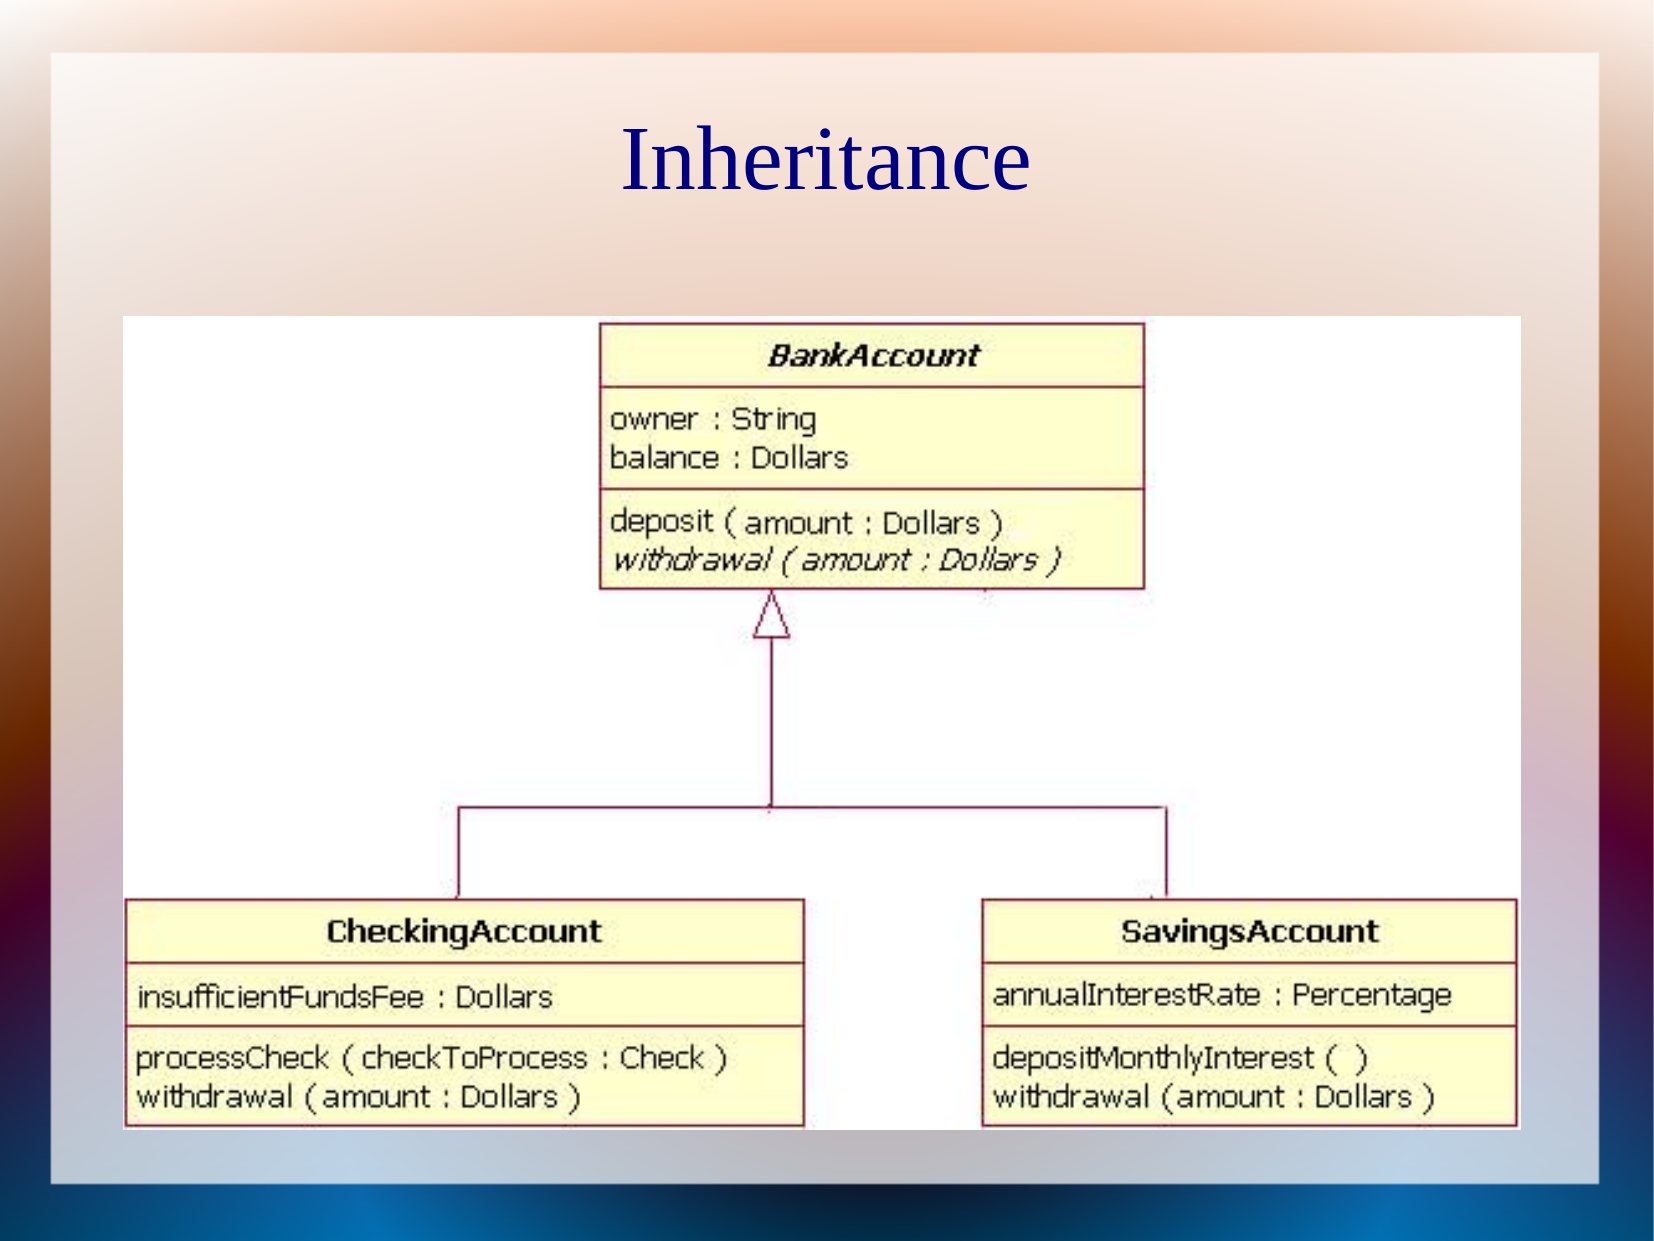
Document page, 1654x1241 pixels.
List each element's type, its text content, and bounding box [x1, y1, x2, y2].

title Inheritance [82, 55, 1571, 263]
picture [0, 0, 1654, 1241]
